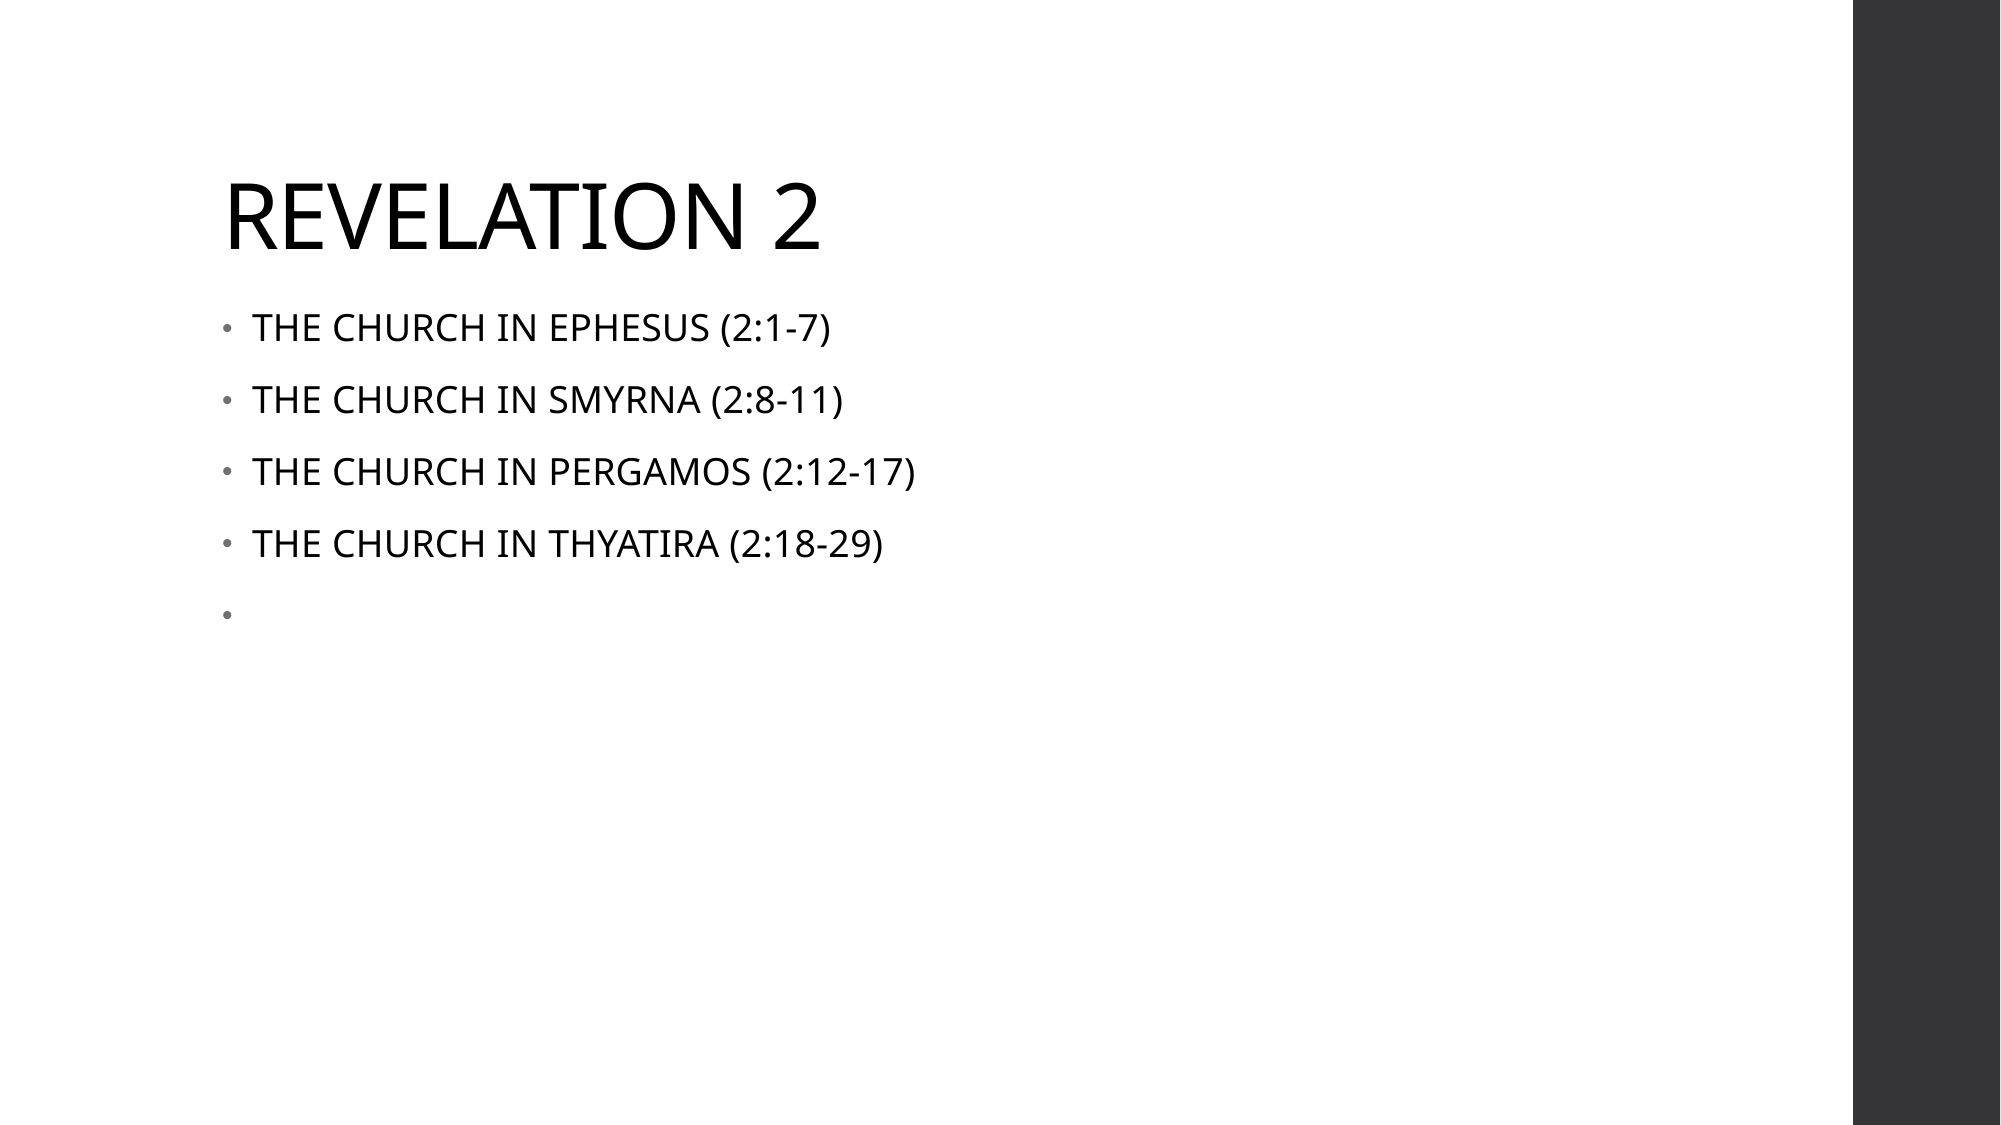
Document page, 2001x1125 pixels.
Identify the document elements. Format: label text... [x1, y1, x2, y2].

title REVELATION 2 [206, 60, 1797, 278]
list THE CHURCH IN EPHESUS (2:1-7) THE CHURCH IN SMYRNA (2:8-11) THE CHURCH IN PERGAMOS (2:12-17) THE CHURCH IN THYATIRA (2:18-29) [206, 299, 1617, 1014]
